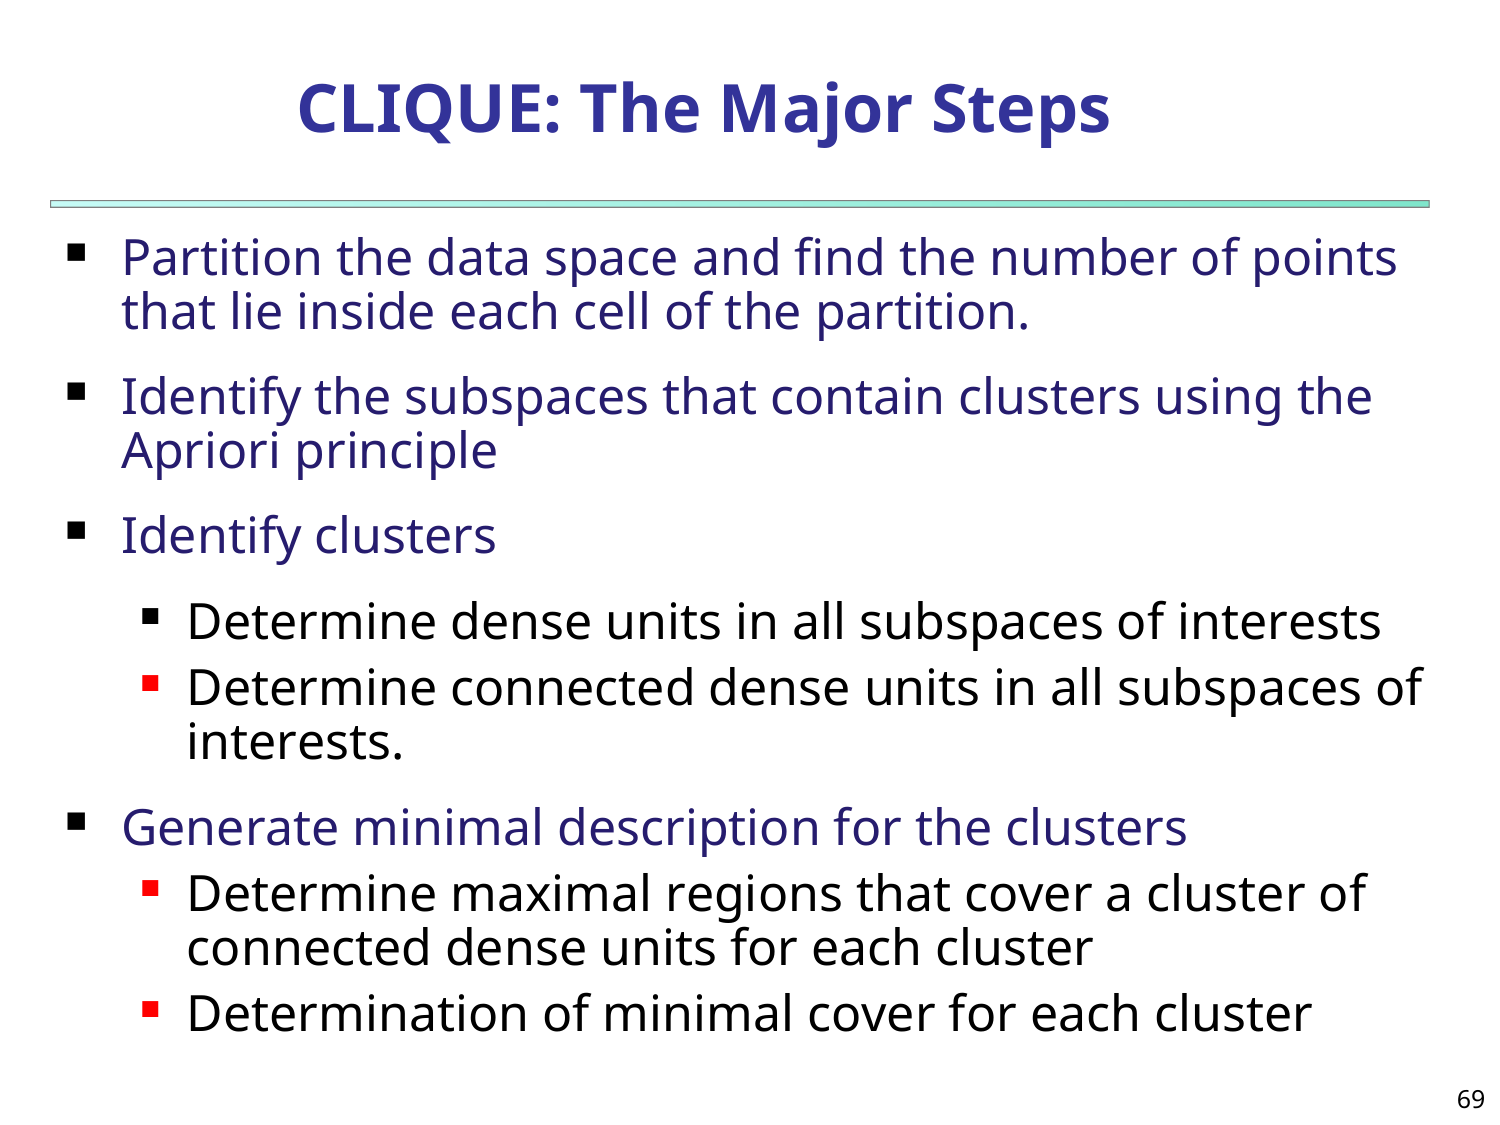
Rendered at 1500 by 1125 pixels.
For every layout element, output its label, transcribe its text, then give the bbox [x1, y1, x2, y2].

title CLIQUE: The Major Steps [111, 58, 1298, 154]
text_box 18 [1187, 1062, 1500, 1125]
text_box 18 [1461, 1099, 1467, 1106]
list Partition the data space and find the number of points that lie inside each cell of the partition. Identify the subspaces that contain clusters using the Apriori principle Identify clusters Determine dense units in all subspaces of interests Determine connected dense units in all subspaces of interests. Generate minimal description for the clusters Determine maximal regions that cover a cluster of connected dense units for each cluster Determination of minimal cover for each cluster [50, 224, 1463, 1105]
